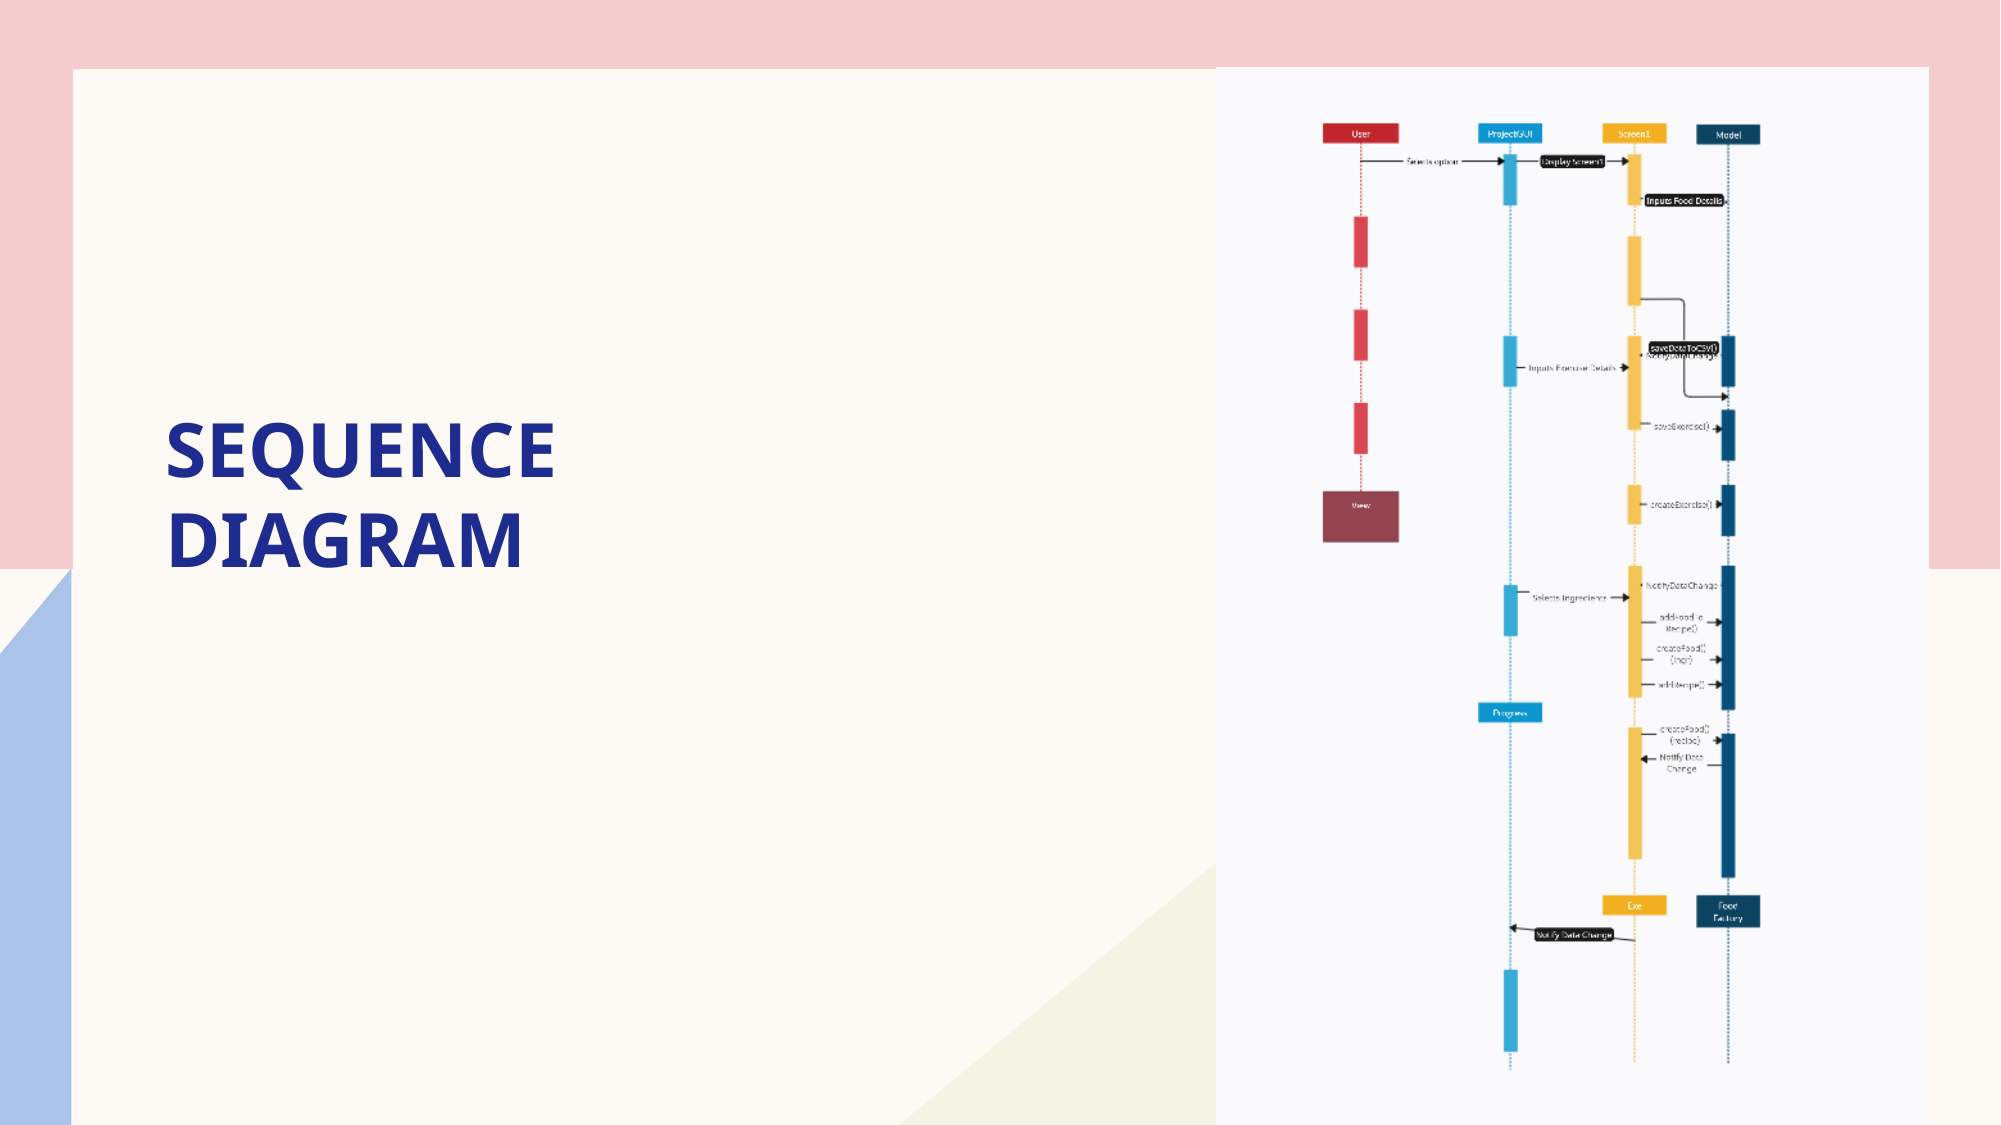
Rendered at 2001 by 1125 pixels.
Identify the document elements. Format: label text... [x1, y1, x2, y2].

picture [1216, 67, 1929, 1125]
title SEQUENCE DIAGRAM [150, 173, 1013, 583]
